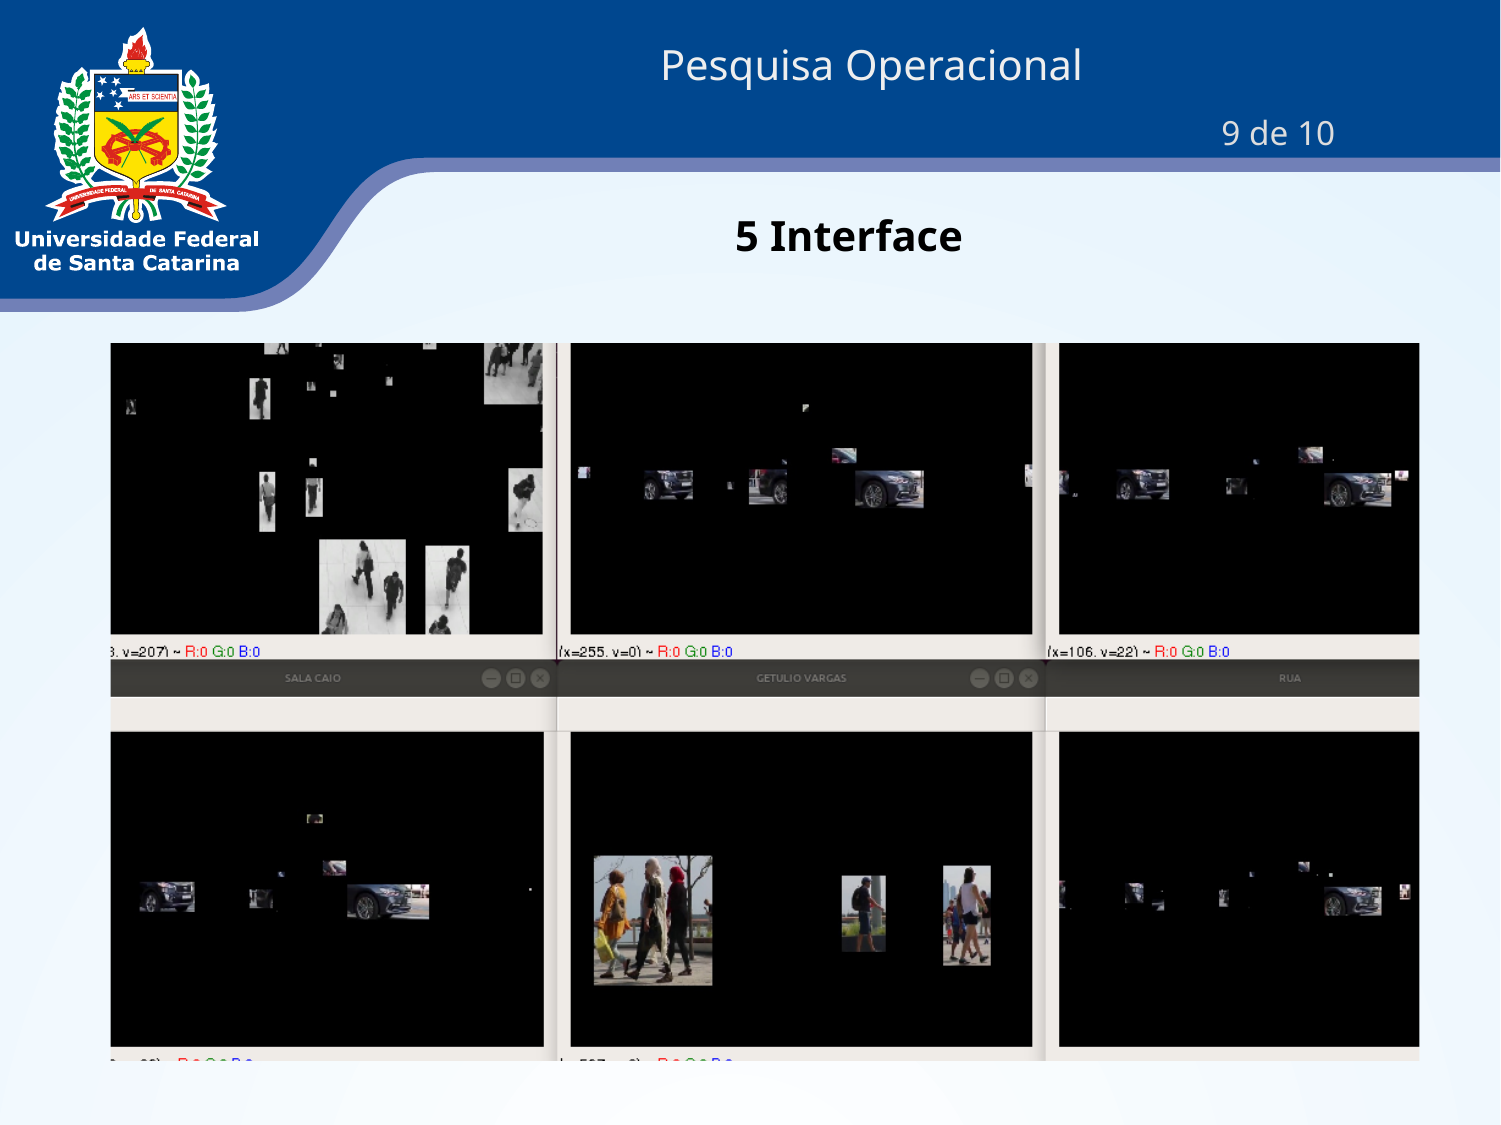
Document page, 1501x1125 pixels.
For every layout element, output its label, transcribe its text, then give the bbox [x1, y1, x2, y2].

picture [110, 343, 1420, 1061]
title 5 Interface [314, 202, 1384, 316]
